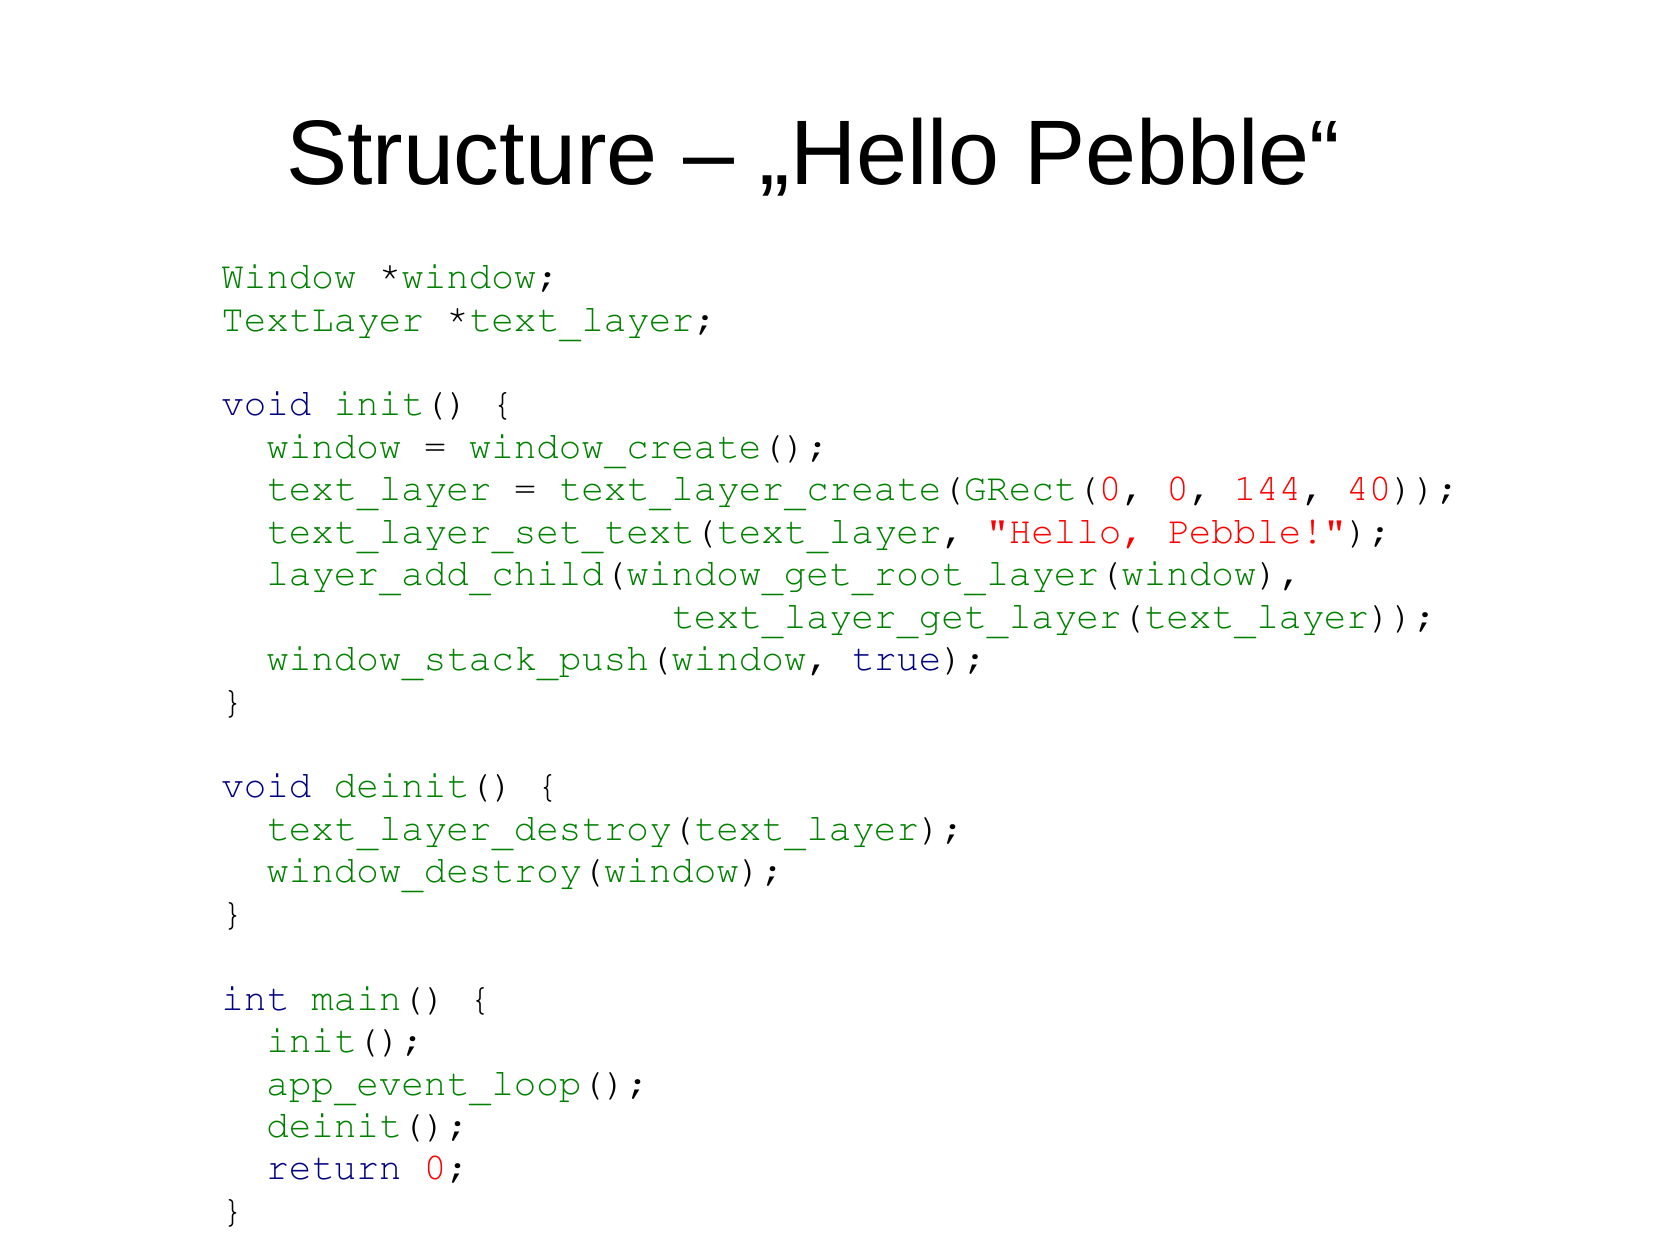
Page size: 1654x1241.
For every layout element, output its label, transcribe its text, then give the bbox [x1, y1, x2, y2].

title Structure – „Hello Pebble“ [82, 49, 1571, 257]
text_box Window *window; TextLayer *text_layer; void init() { window = window_create(); text_layer = text_layer_create(GRect(0, 0, 144, 40)); text_layer_set_text(text_layer, "Hello, Pebble!"); layer_add_child(window_get_root_layer(window), text_layer_get_layer(text_layer)); window_stack_push(window, true); } void deinit() { text_layer_destroy(text_layer); window_destroy(window); } int main() { init(); app_event_loop(); deinit(); return 0; } [206, 250, 1474, 1188]
